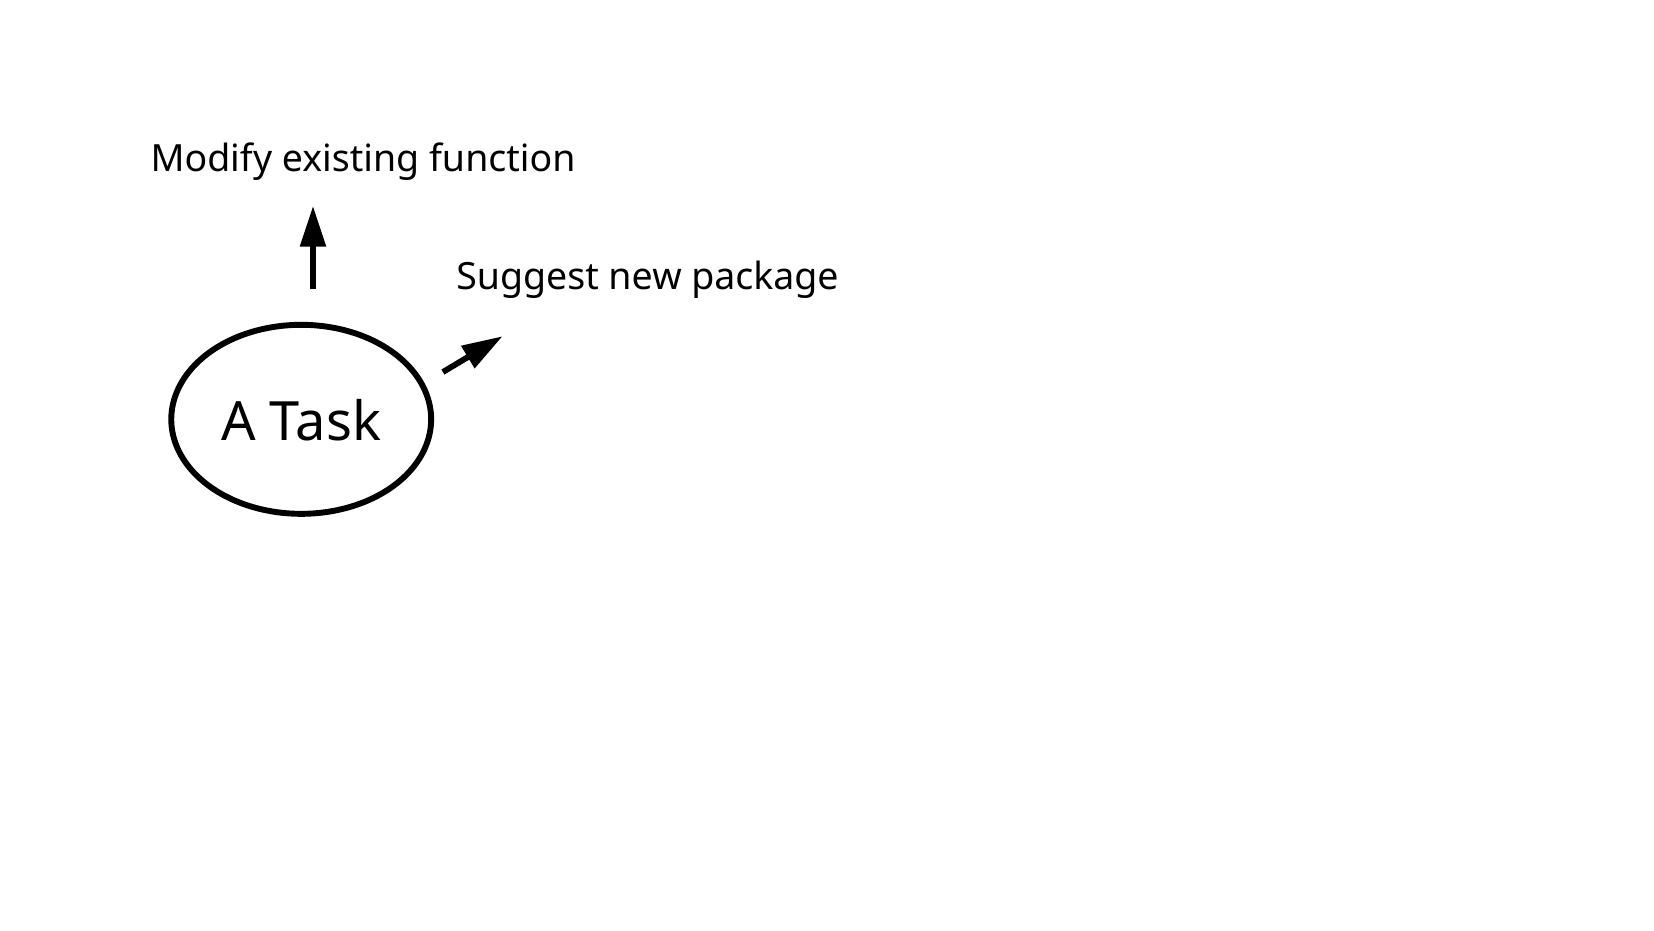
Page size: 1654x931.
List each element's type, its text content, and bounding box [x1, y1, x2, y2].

text_box Suggest new package [441, 242, 908, 318]
text_box A Task [171, 324, 432, 514]
text_box Modify existing function [135, 124, 669, 200]
